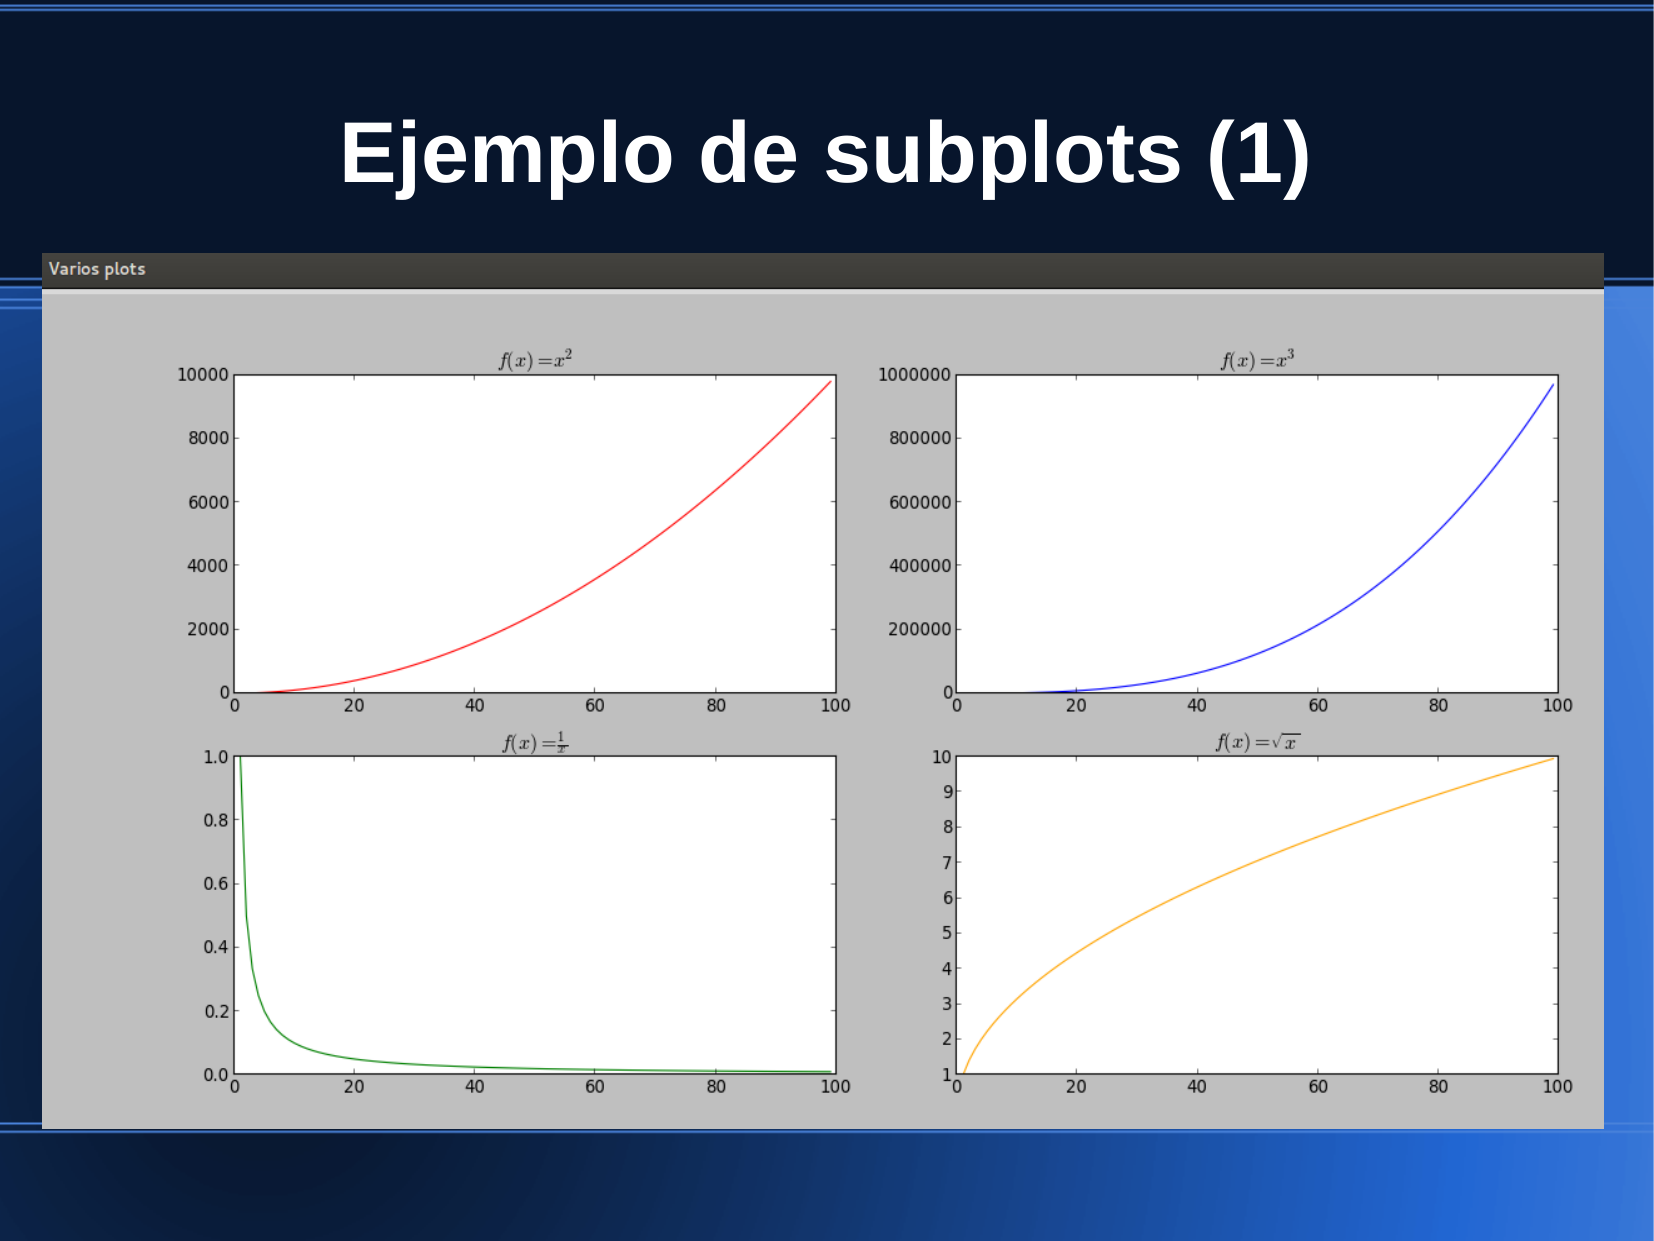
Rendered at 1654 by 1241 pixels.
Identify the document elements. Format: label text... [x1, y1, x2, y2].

picture [0, 0, 1654, 1241]
title Ejemplo de subplots (1) [82, 49, 1571, 253]
